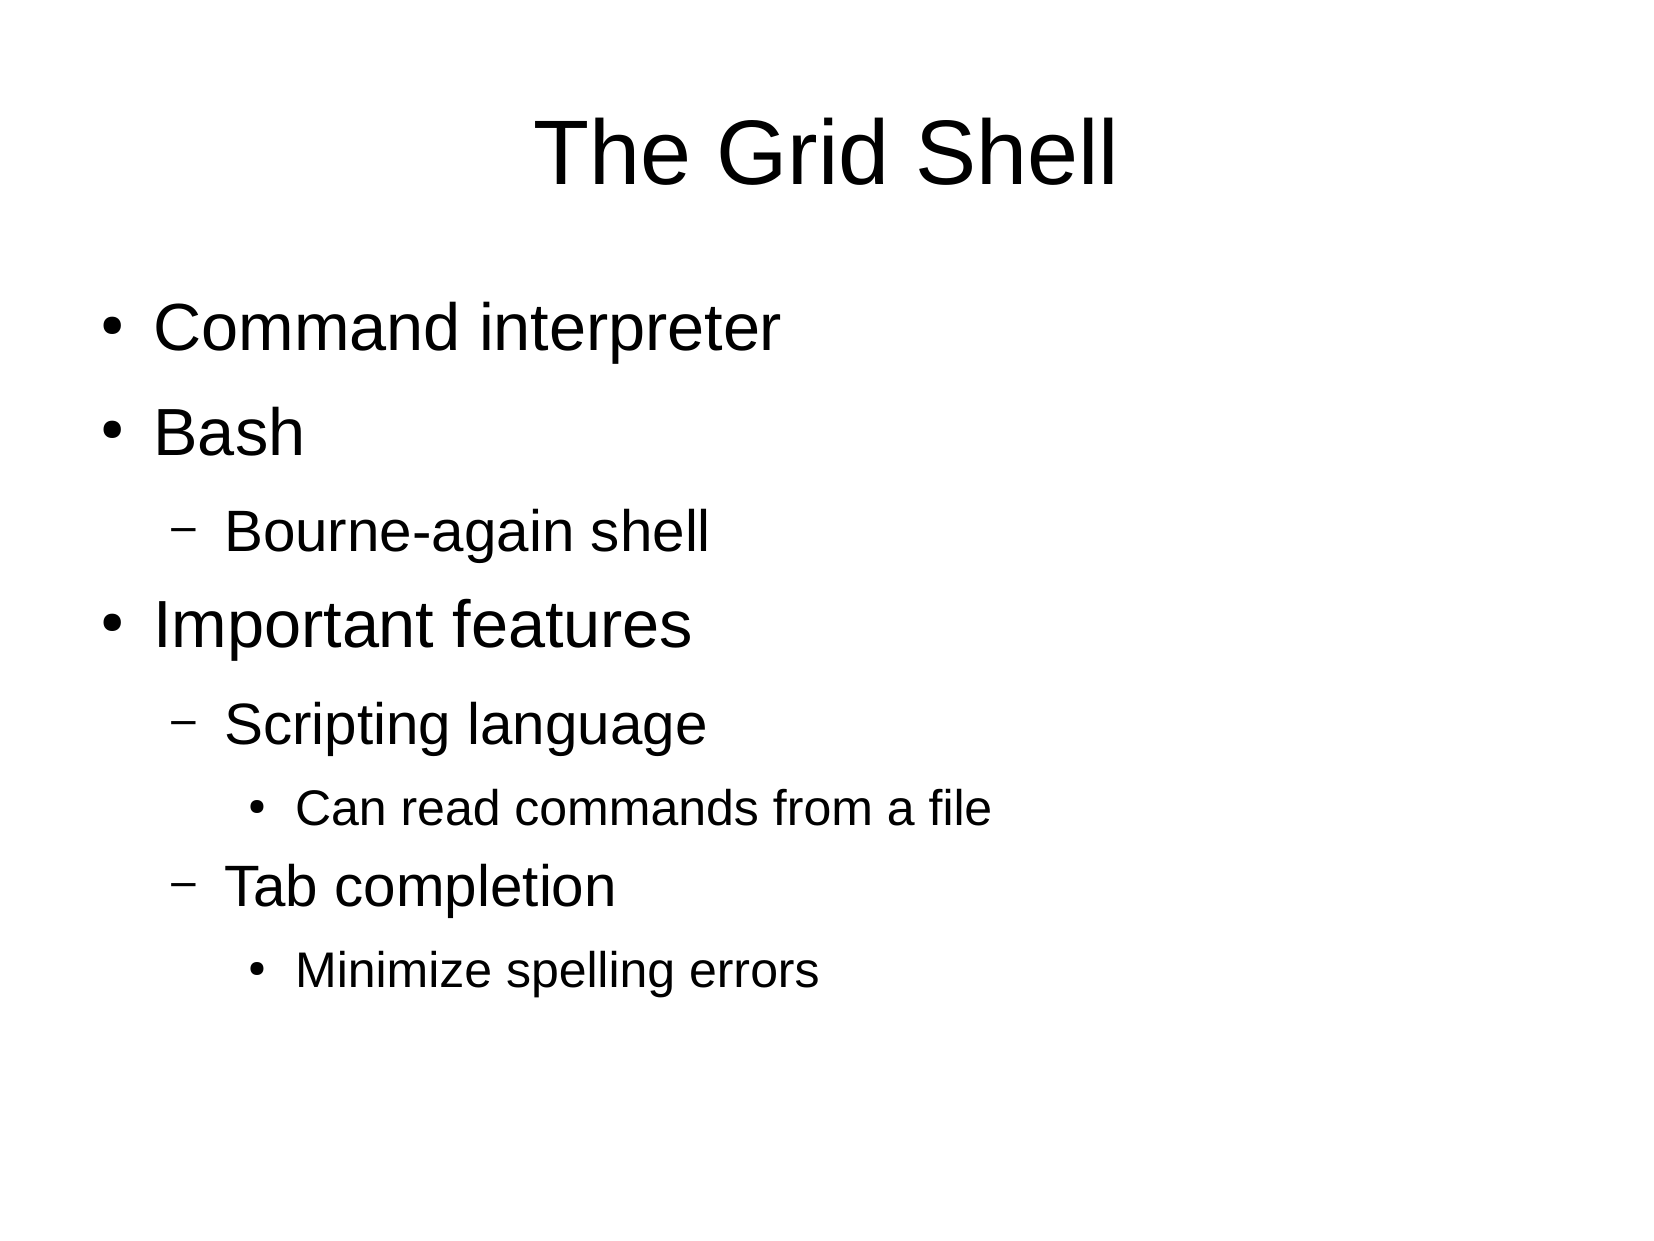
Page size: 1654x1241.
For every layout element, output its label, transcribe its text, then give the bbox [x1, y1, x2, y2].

list Command interpreter Bash Bourne-again shell Important features Scripting language Can read commands from a file Tab completion Minimize spelling errors [82, 290, 1571, 1010]
title The Grid Shell [82, 49, 1571, 257]
